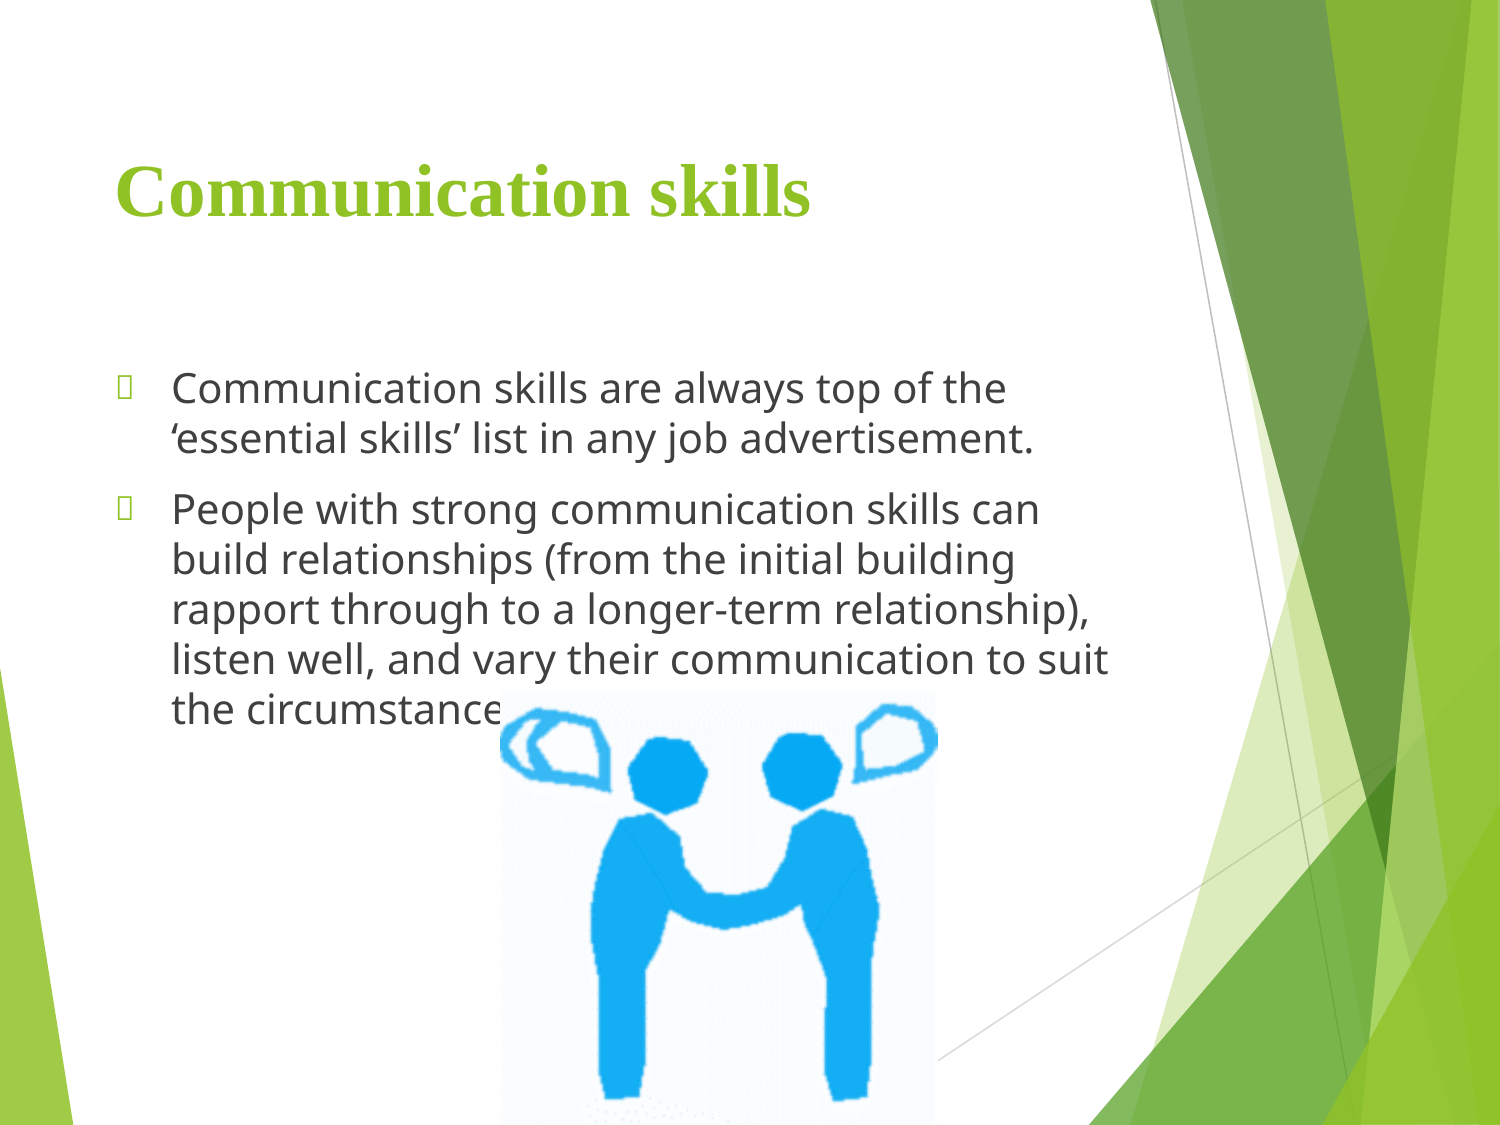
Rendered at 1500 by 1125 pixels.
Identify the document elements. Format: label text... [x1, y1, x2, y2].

picture [500, 687, 938, 1125]
title Communication skills [99, 133, 1142, 259]
list Communication skills are always top of the ‘essential skills’ list in any job advertisement. People with strong communication skills can build relationships (from the initial building rapport through to a longer-term relationship), listen well, and vary their communication to suit the circumstances. [99, 354, 1142, 992]
